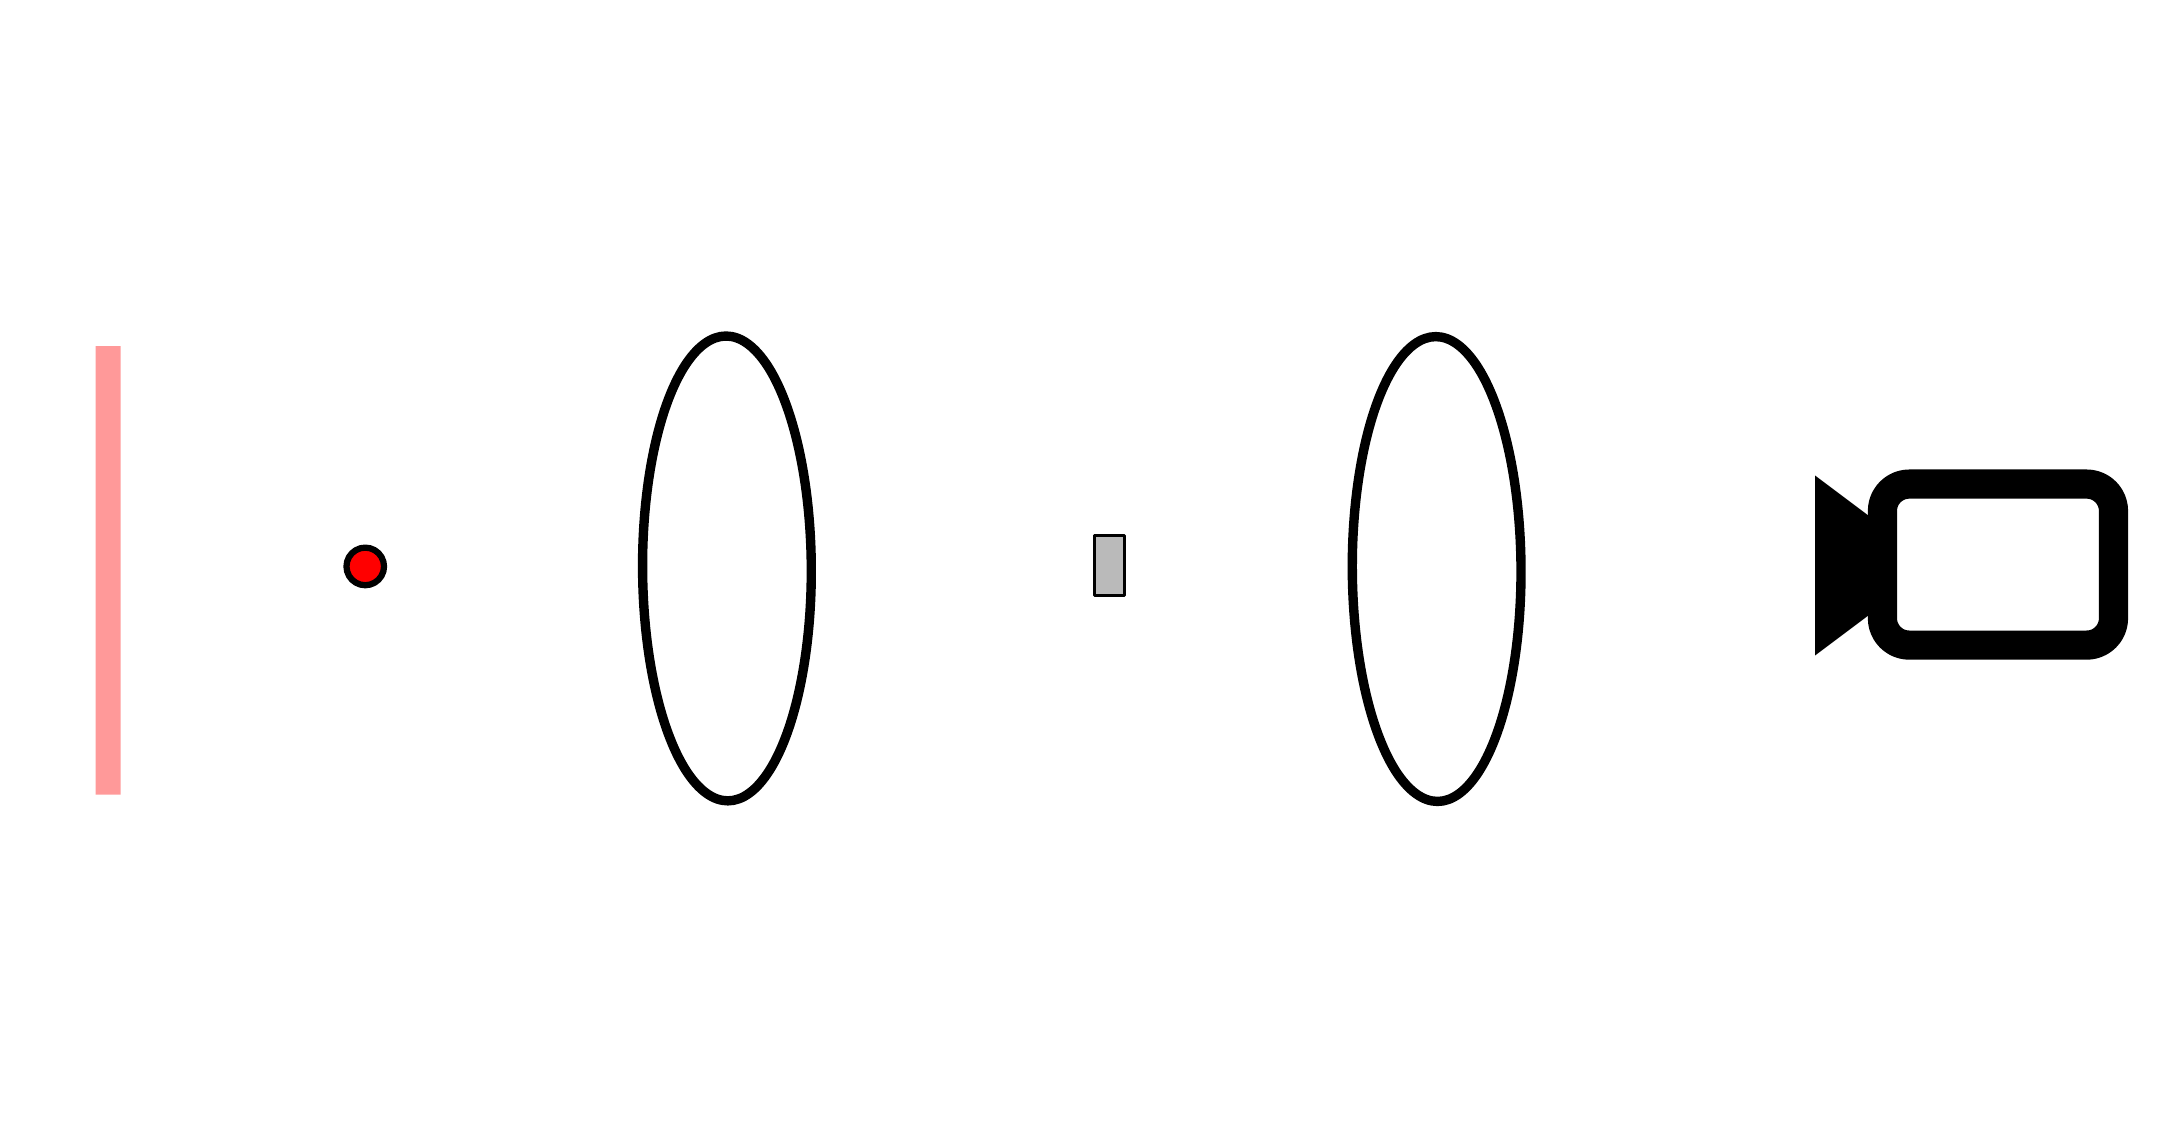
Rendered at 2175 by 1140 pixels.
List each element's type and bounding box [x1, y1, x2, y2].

text_box [642, 336, 812, 801]
text_box [1352, 336, 1522, 802]
text_box [346, 547, 385, 586]
text_box [1882, 484, 2114, 646]
text_box [1815, 475, 1876, 656]
text_box [1094, 535, 1125, 596]
